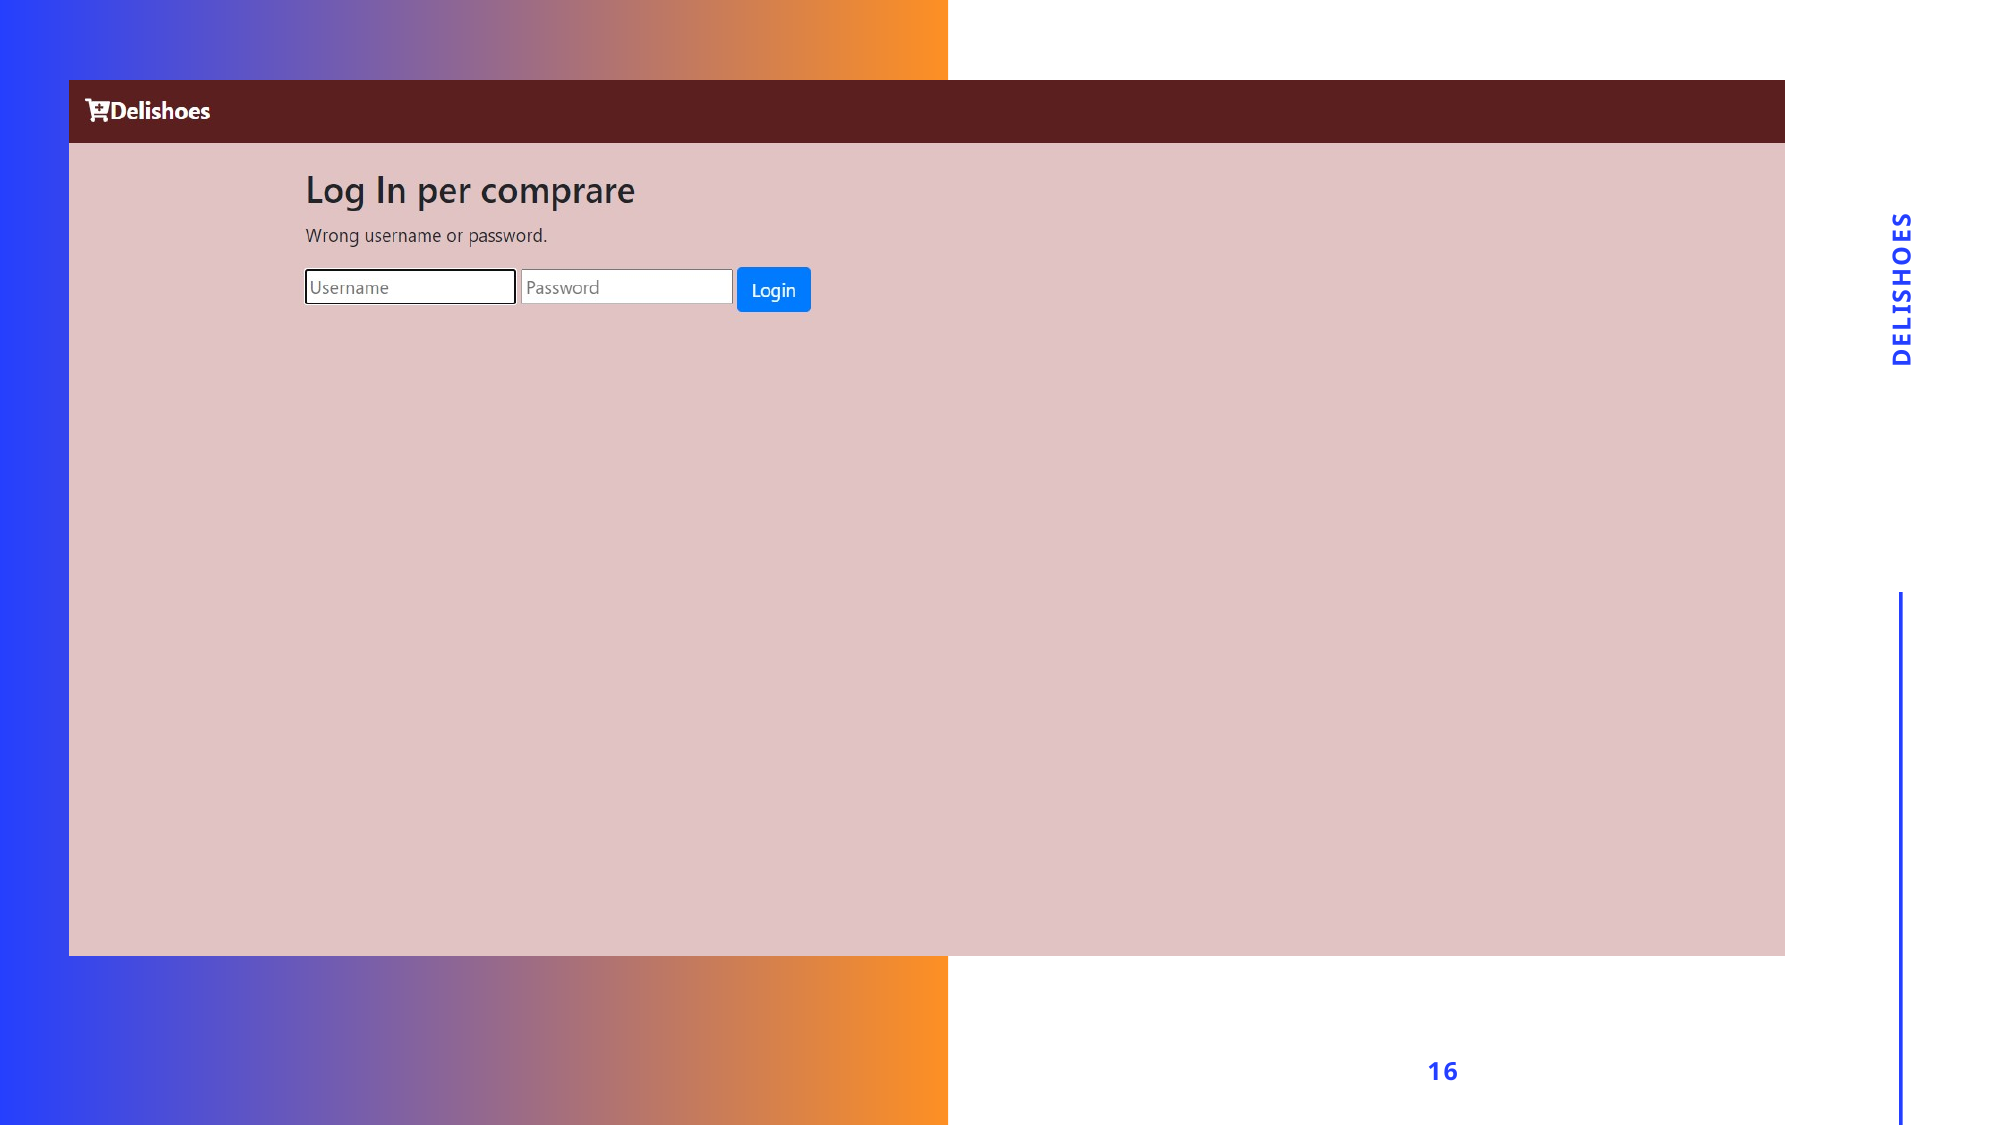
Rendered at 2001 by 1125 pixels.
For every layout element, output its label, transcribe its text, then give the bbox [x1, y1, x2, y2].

text_box delishoes [1870, 0, 1931, 582]
text_box ‹N› [1412, 1042, 1863, 1103]
picture [69, 81, 1785, 956]
